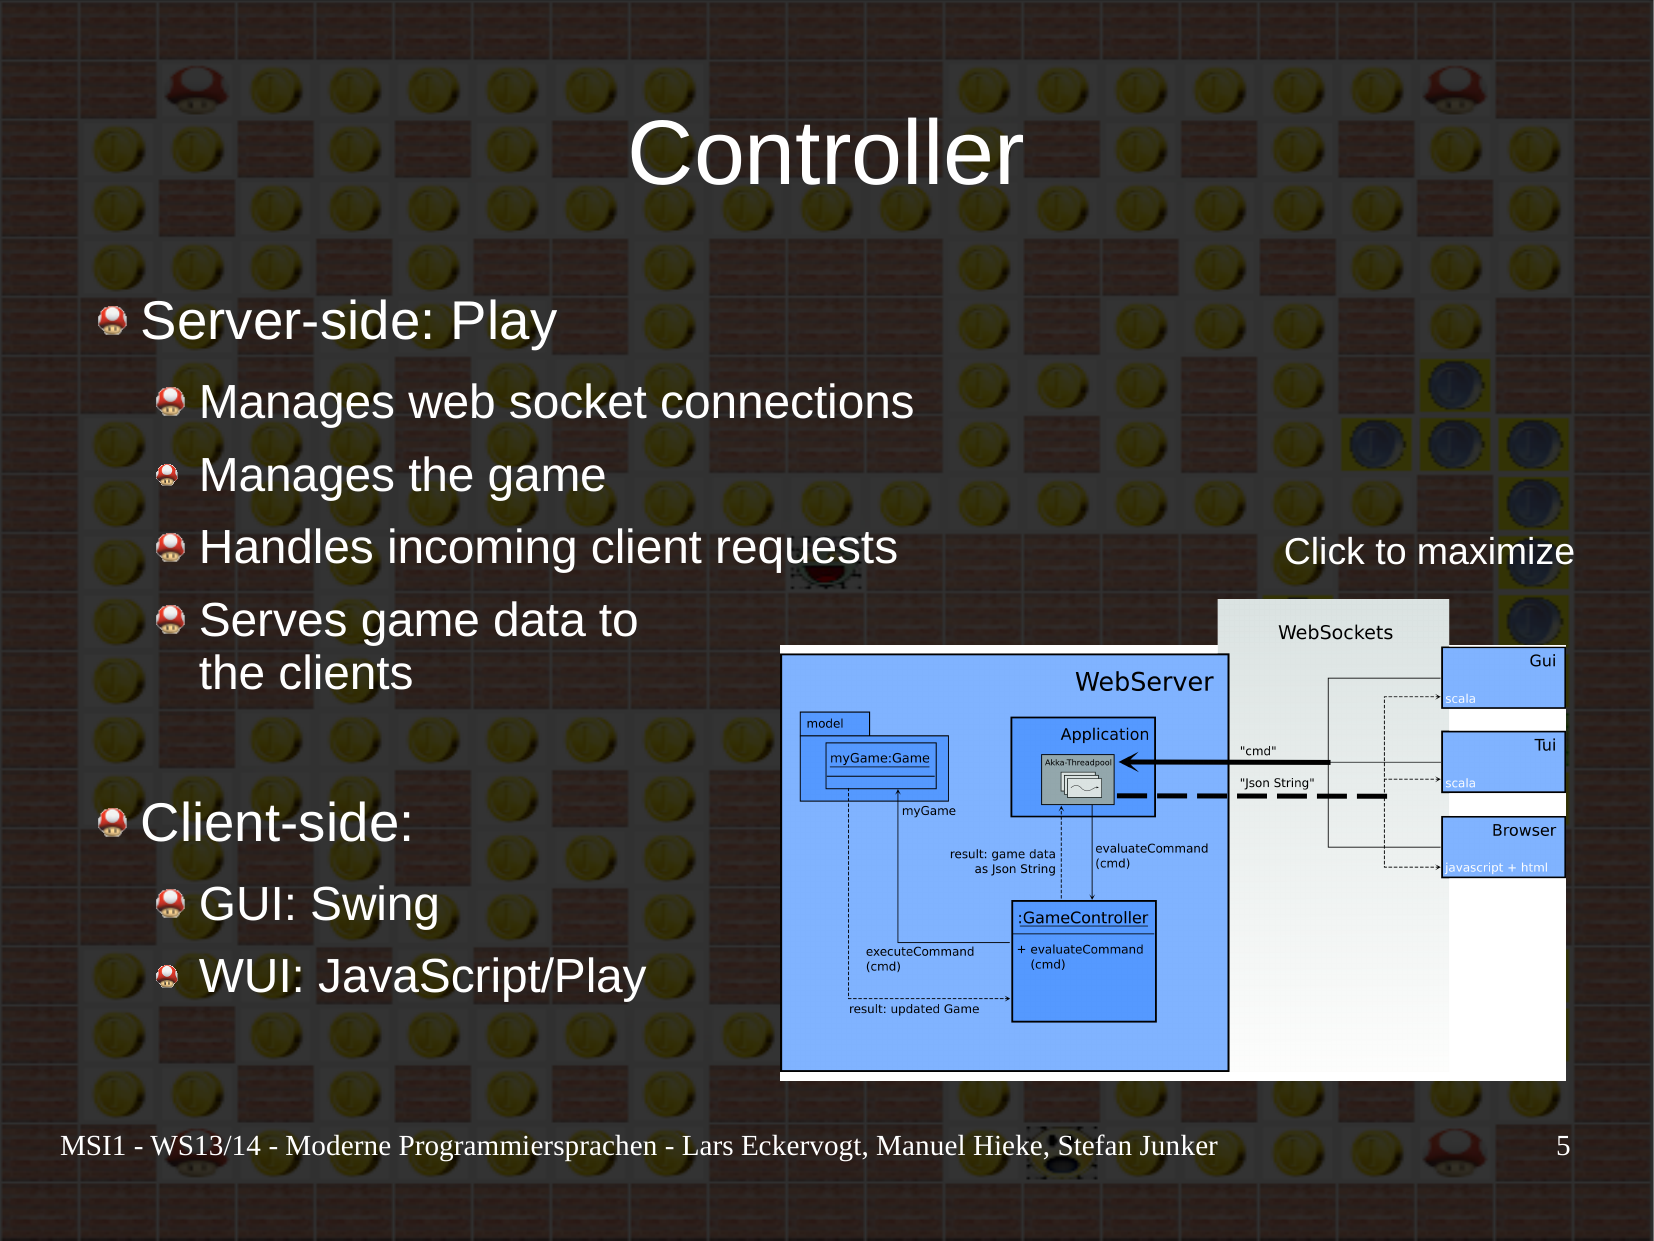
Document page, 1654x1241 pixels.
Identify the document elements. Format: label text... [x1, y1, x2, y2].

title Controller [82, 49, 1571, 257]
list Server-side: Play Manages web socket connections Manages the game Handles incoming client requests Serves game data to the clients Client-side: GUI: Swing WUI: JavaScript/Play [82, 290, 1571, 1010]
text_box Click to maximize [1020, 523, 1591, 581]
text_box [780, 1072, 1566, 1081]
picture [0, 0, 1654, 1241]
